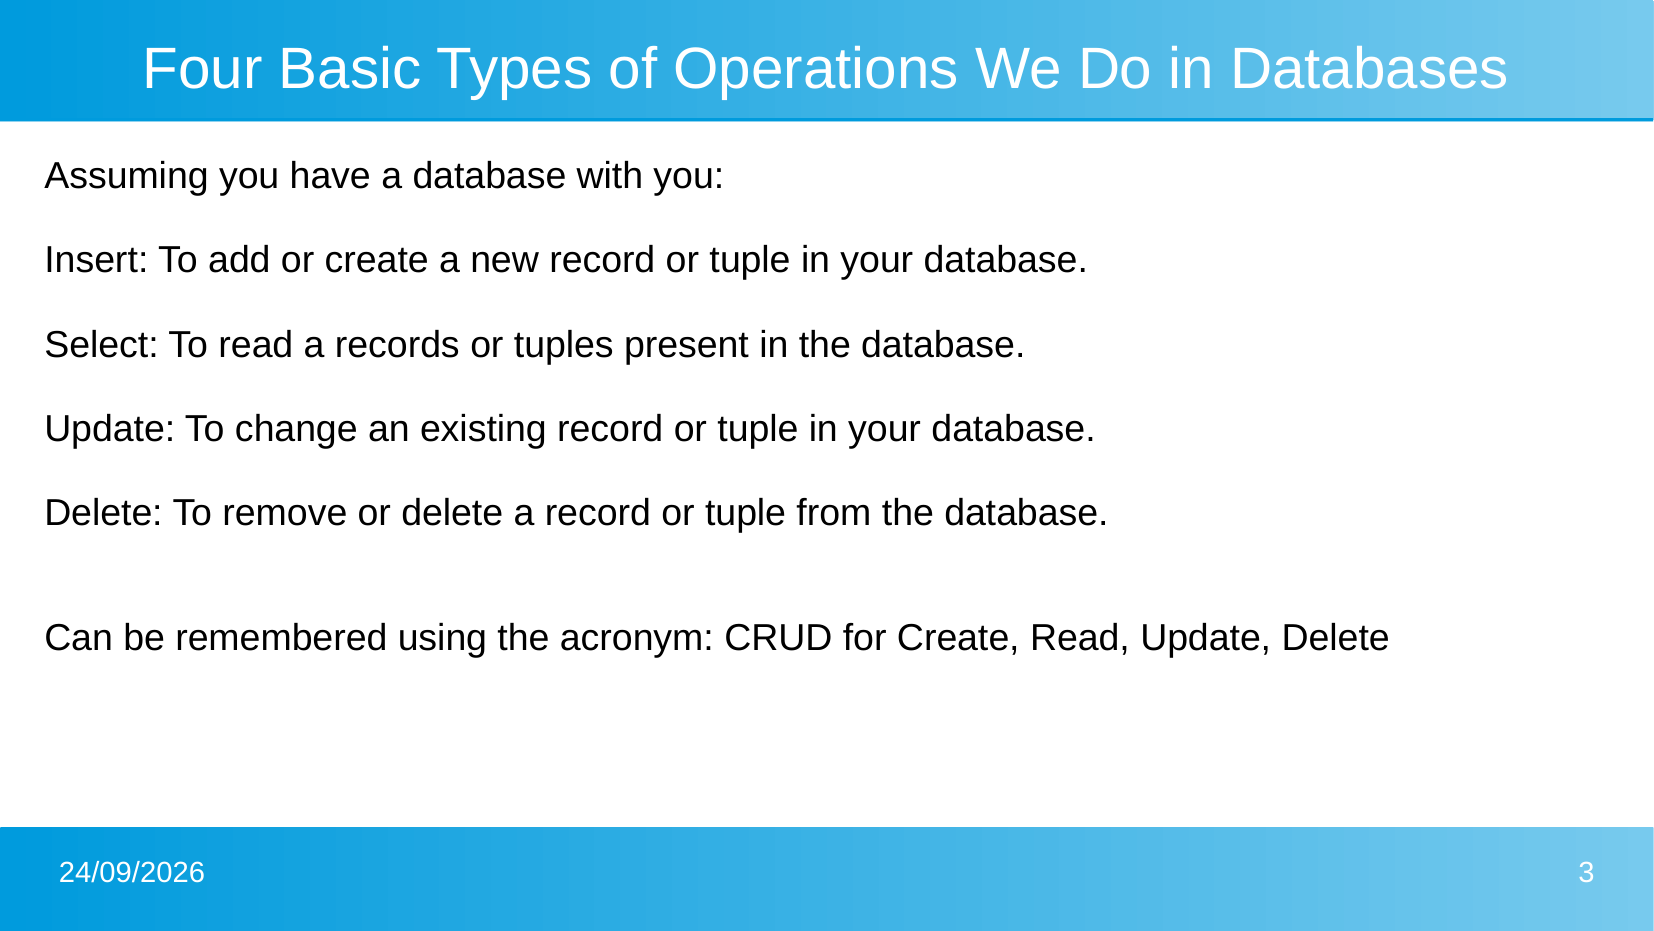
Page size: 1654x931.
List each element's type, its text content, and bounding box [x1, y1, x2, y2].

text_box Assuming you have a database with you: Insert: To add or create a new record or tuple in your database. Select: To read a records or tuples present in the database. Update: To change an existing record or tuple in your database. Delete: To remove or delete a record or tuple from the database. Can be remembered using the acronym: CRUD for Create, Read, Update, Delete [29, 147, 1595, 667]
title Four Basic Types of Operations We Do in Databases [59, 29, 1595, 108]
